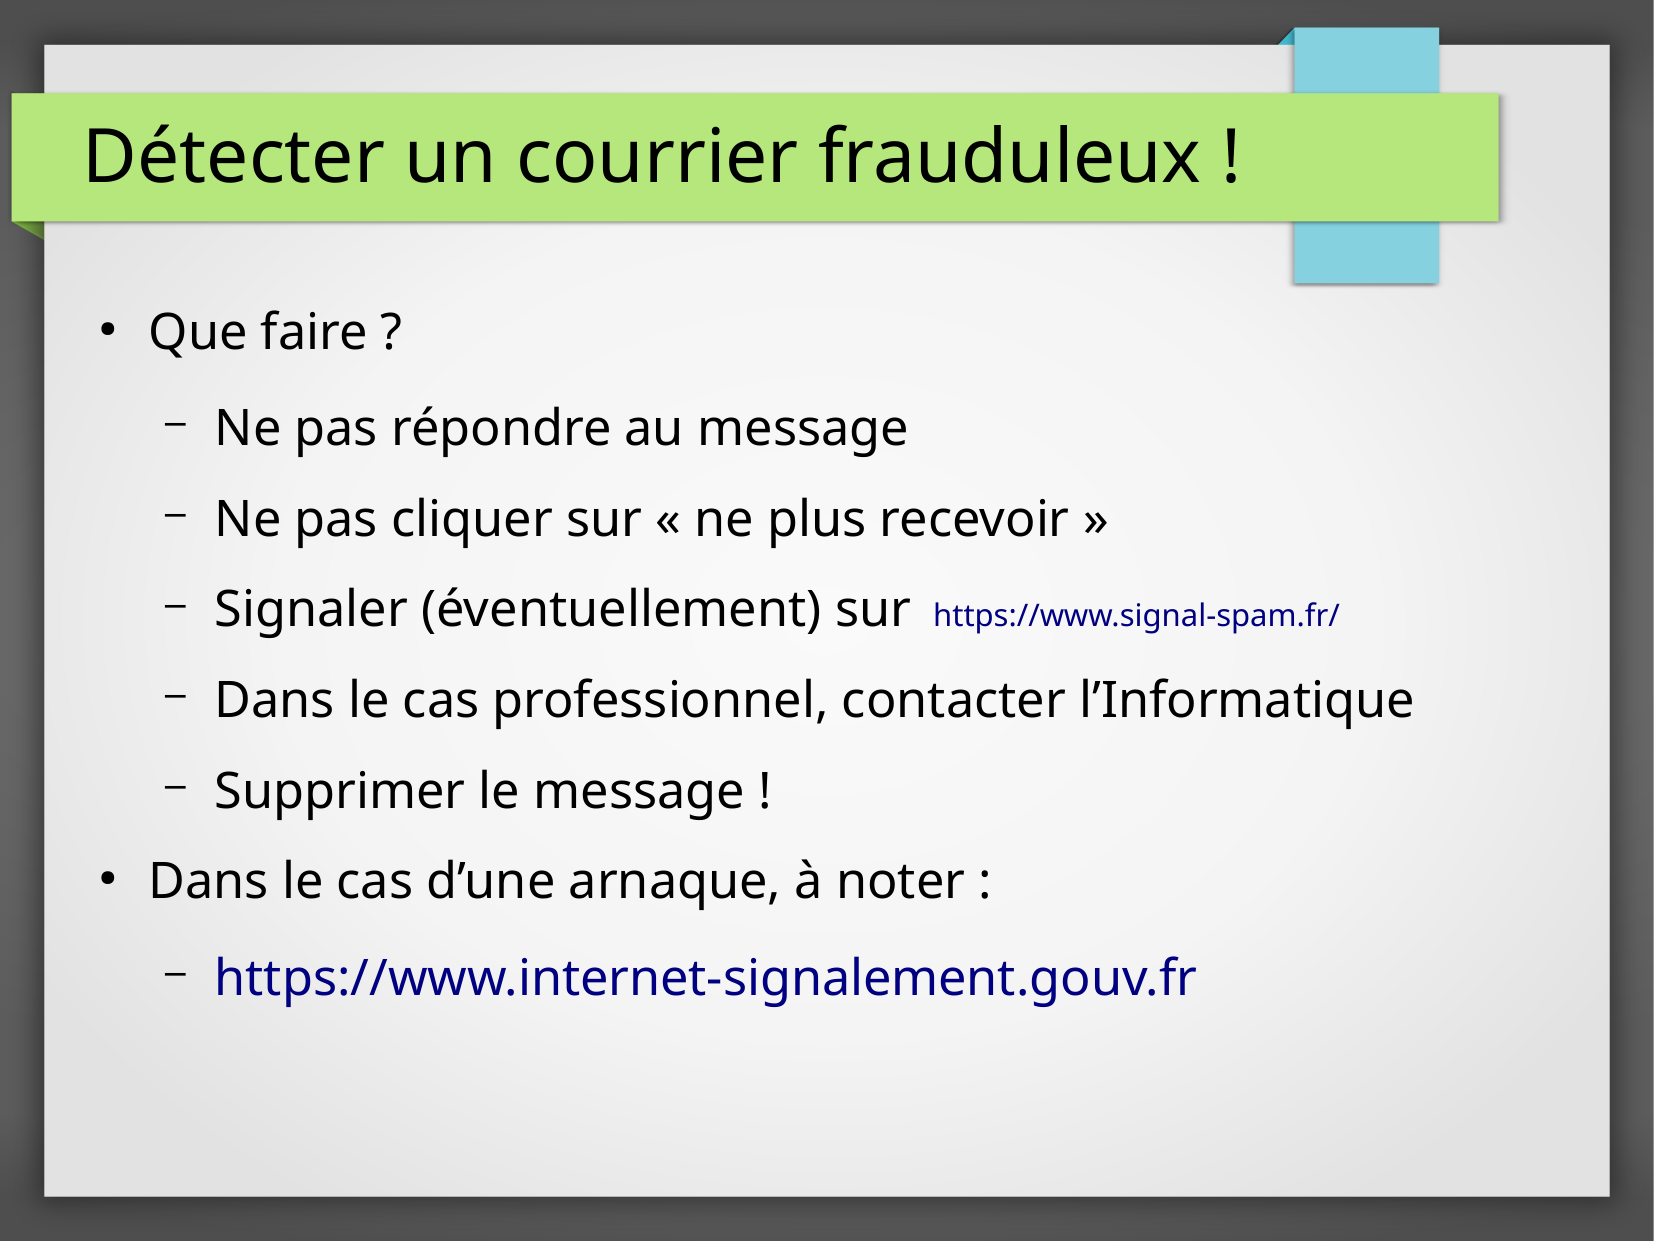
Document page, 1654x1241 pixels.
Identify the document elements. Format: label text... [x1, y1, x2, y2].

picture [0, 0, 1654, 1241]
title Détecter un courrier frauduleux ! [82, 60, 1477, 248]
list Que faire ? Ne pas répondre au message Ne pas cliquer sur « ne plus recevoir » Signaler (éventuellement) sur https://www.signal-spam.fr/ Dans le cas professionnel, contacter l’Informatique Supprimer le message ! Dans le cas d’une arnaque, à noter : https://www.internet-signalement.gouv.fr [82, 295, 1571, 1015]
